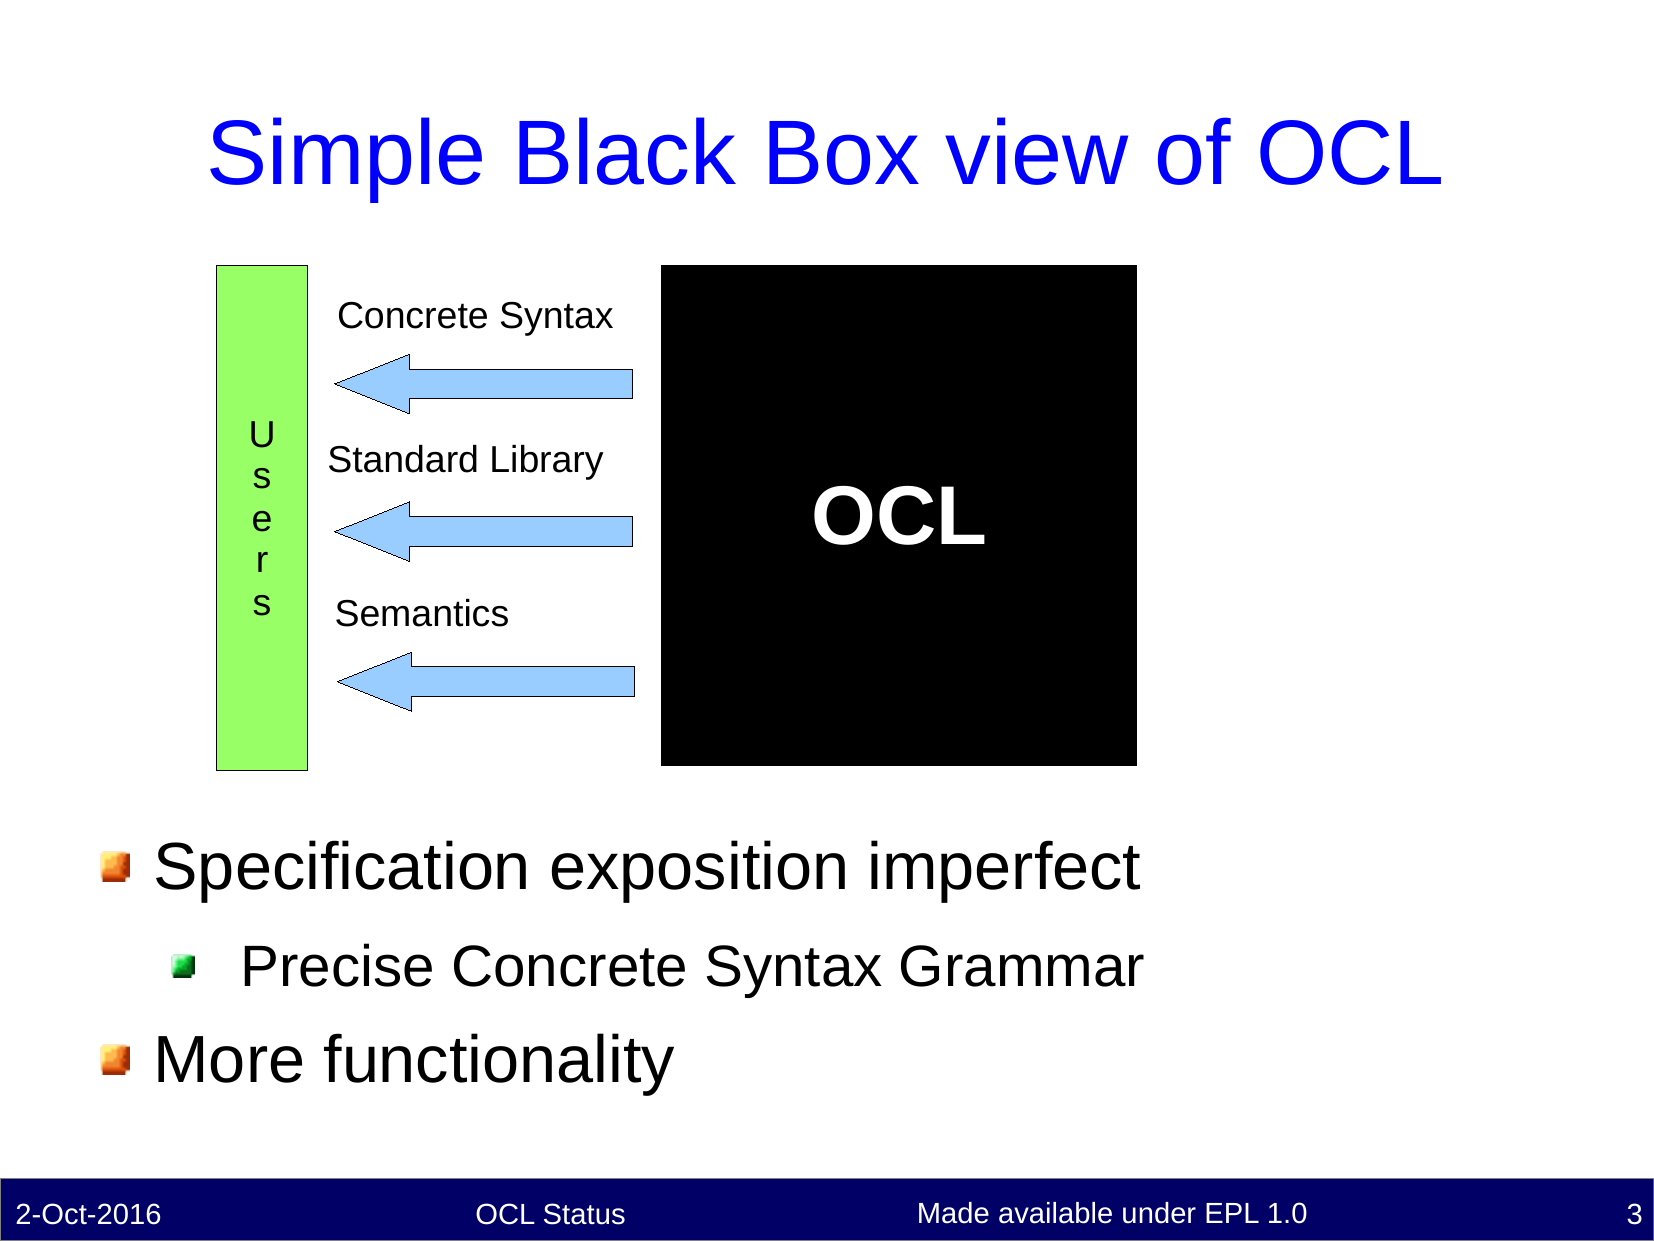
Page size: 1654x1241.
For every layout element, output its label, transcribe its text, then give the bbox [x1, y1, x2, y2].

text_box Concrete Syntax [322, 287, 660, 345]
list Specification exposition imperfect Precise Concrete Syntax Grammar More functionality [82, 829, 1571, 1109]
text_box [334, 501, 633, 562]
text_box [337, 652, 635, 712]
text_box Semantics [319, 585, 657, 643]
text_box U s e r s [216, 265, 308, 771]
text_box Standard Library [312, 430, 650, 488]
text_box [334, 354, 633, 414]
text_box OCL [661, 265, 1137, 766]
title Simple Black Box view of OCL [82, 49, 1571, 257]
